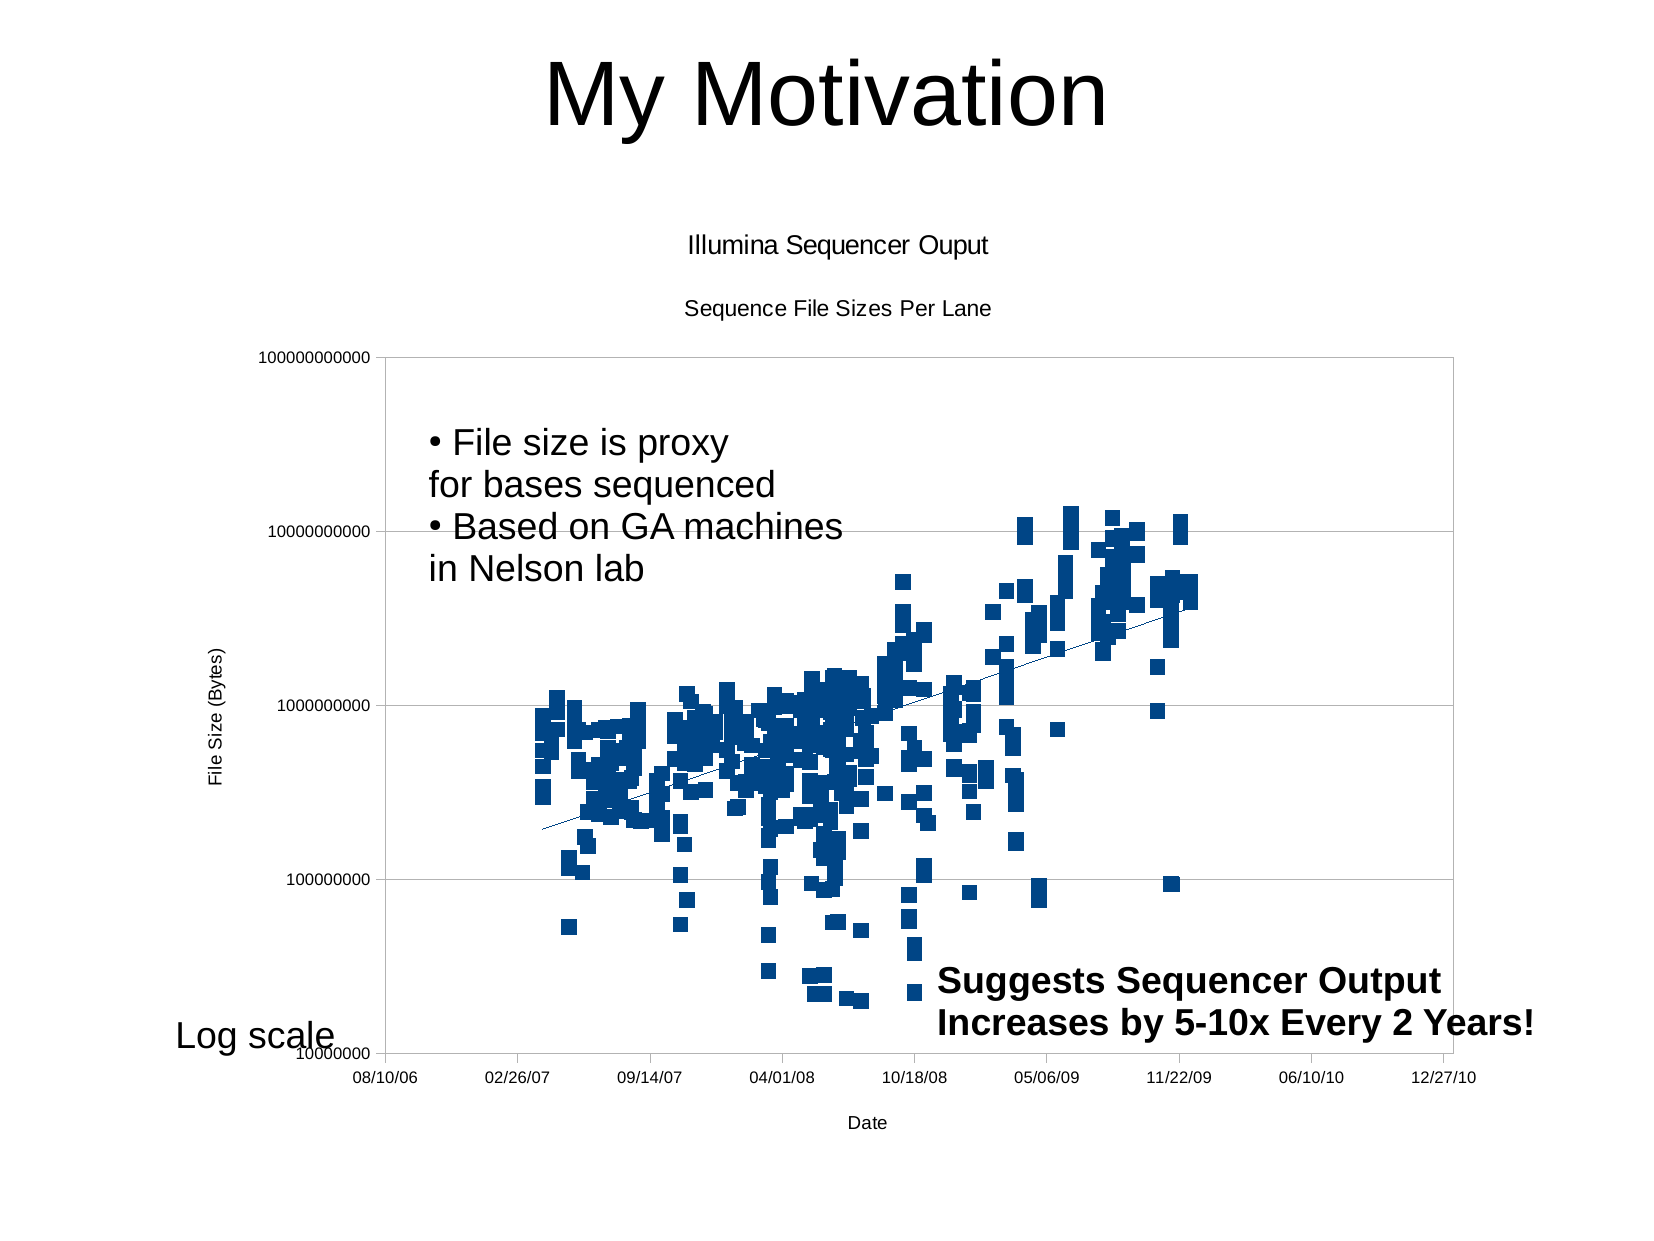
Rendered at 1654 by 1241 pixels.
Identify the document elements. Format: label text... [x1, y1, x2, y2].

title My Motivation [82, 0, 1571, 191]
chart [172, 195, 1504, 1165]
text_box Log scale [160, 1007, 351, 1069]
text_box File size is proxy for bases sequenced Based on GA machines in Nelson lab [413, 414, 861, 615]
text_box Suggests Sequencer Output Increases by 5-10x Every 2 Years! [922, 952, 1551, 1064]
